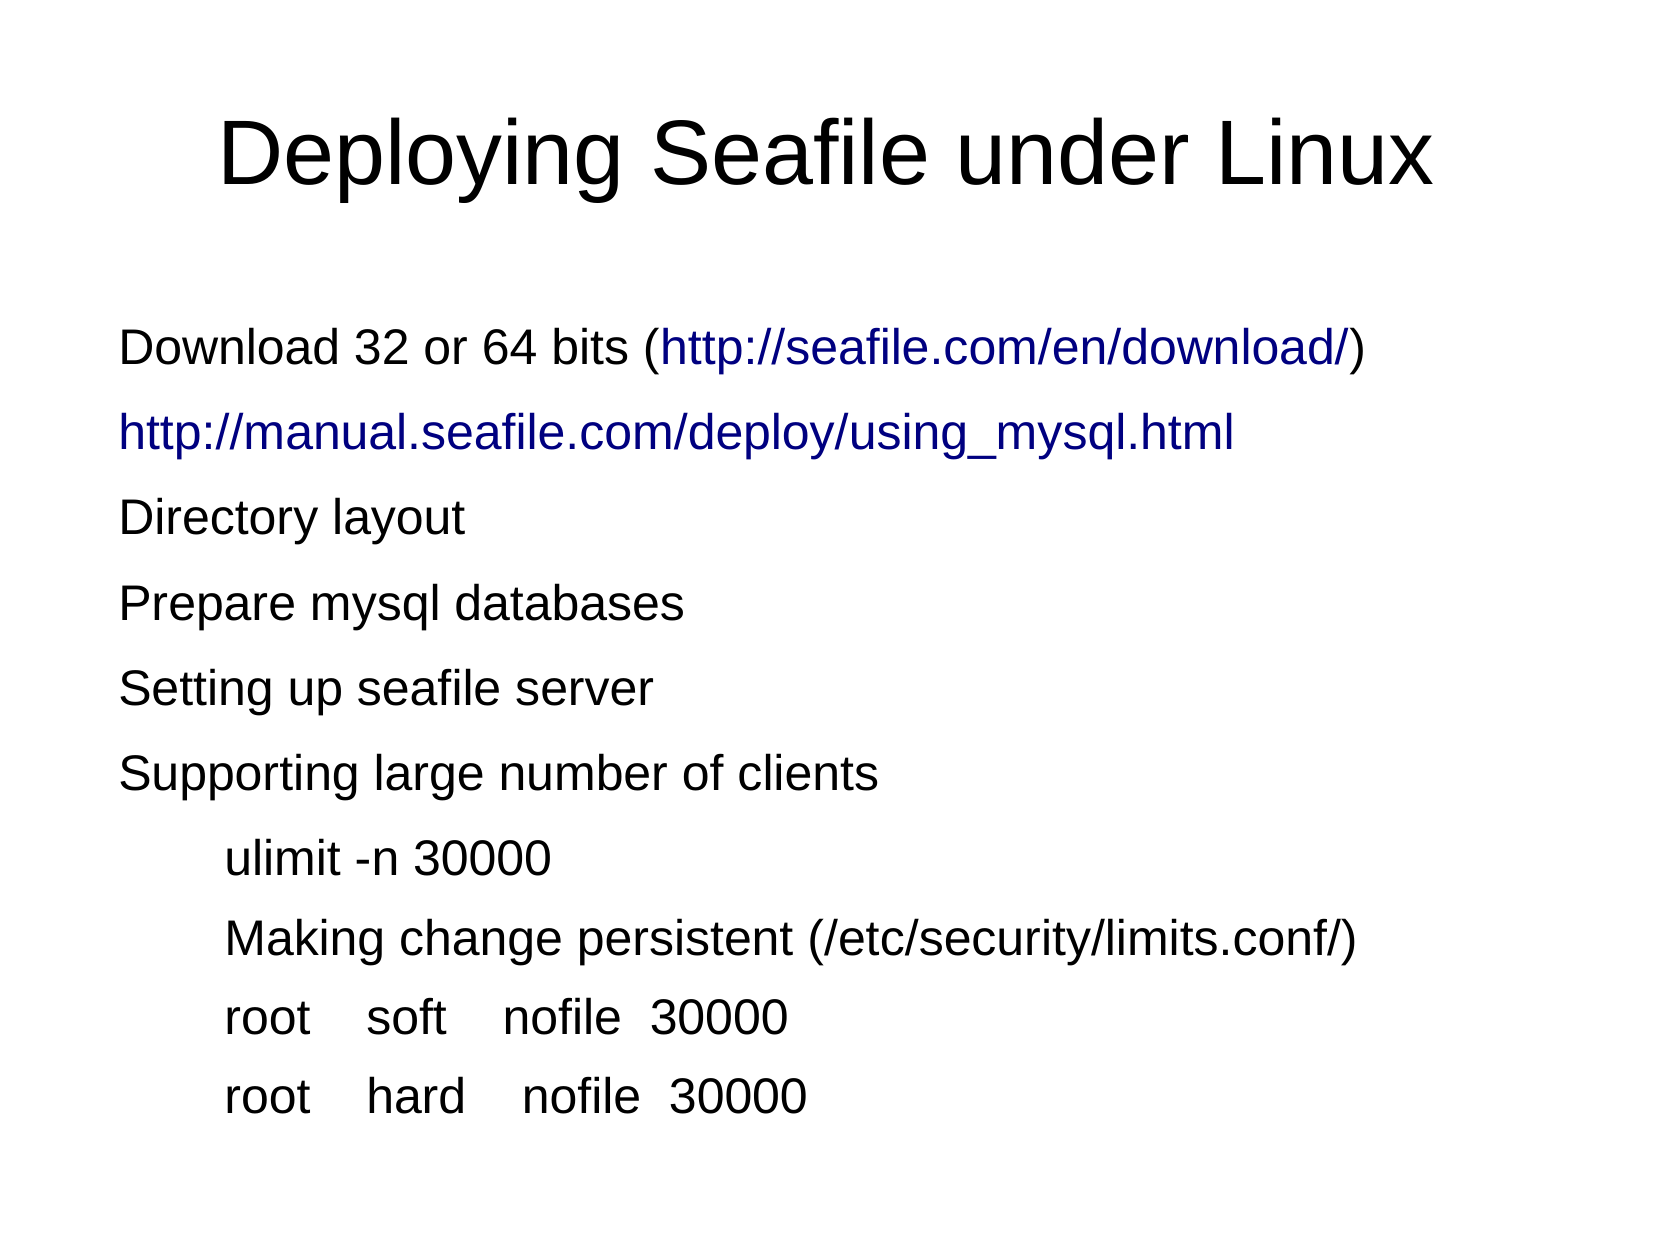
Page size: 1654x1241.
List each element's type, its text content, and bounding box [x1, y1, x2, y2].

title Deploying Seafile under Linux [82, 49, 1571, 257]
list Download 32 or 64 bits (http://seafile.com/en/download/) http://manual.seafile.com/deploy/using_mysql.html Directory layout Prepare mysql databases Setting up seafile server Supporting large number of clients ulimit -n 30000 Making change persistent (/etc/security/limits.conf/) root soft nofile 30000 root hard nofile 30000 [82, 318, 1571, 1170]
